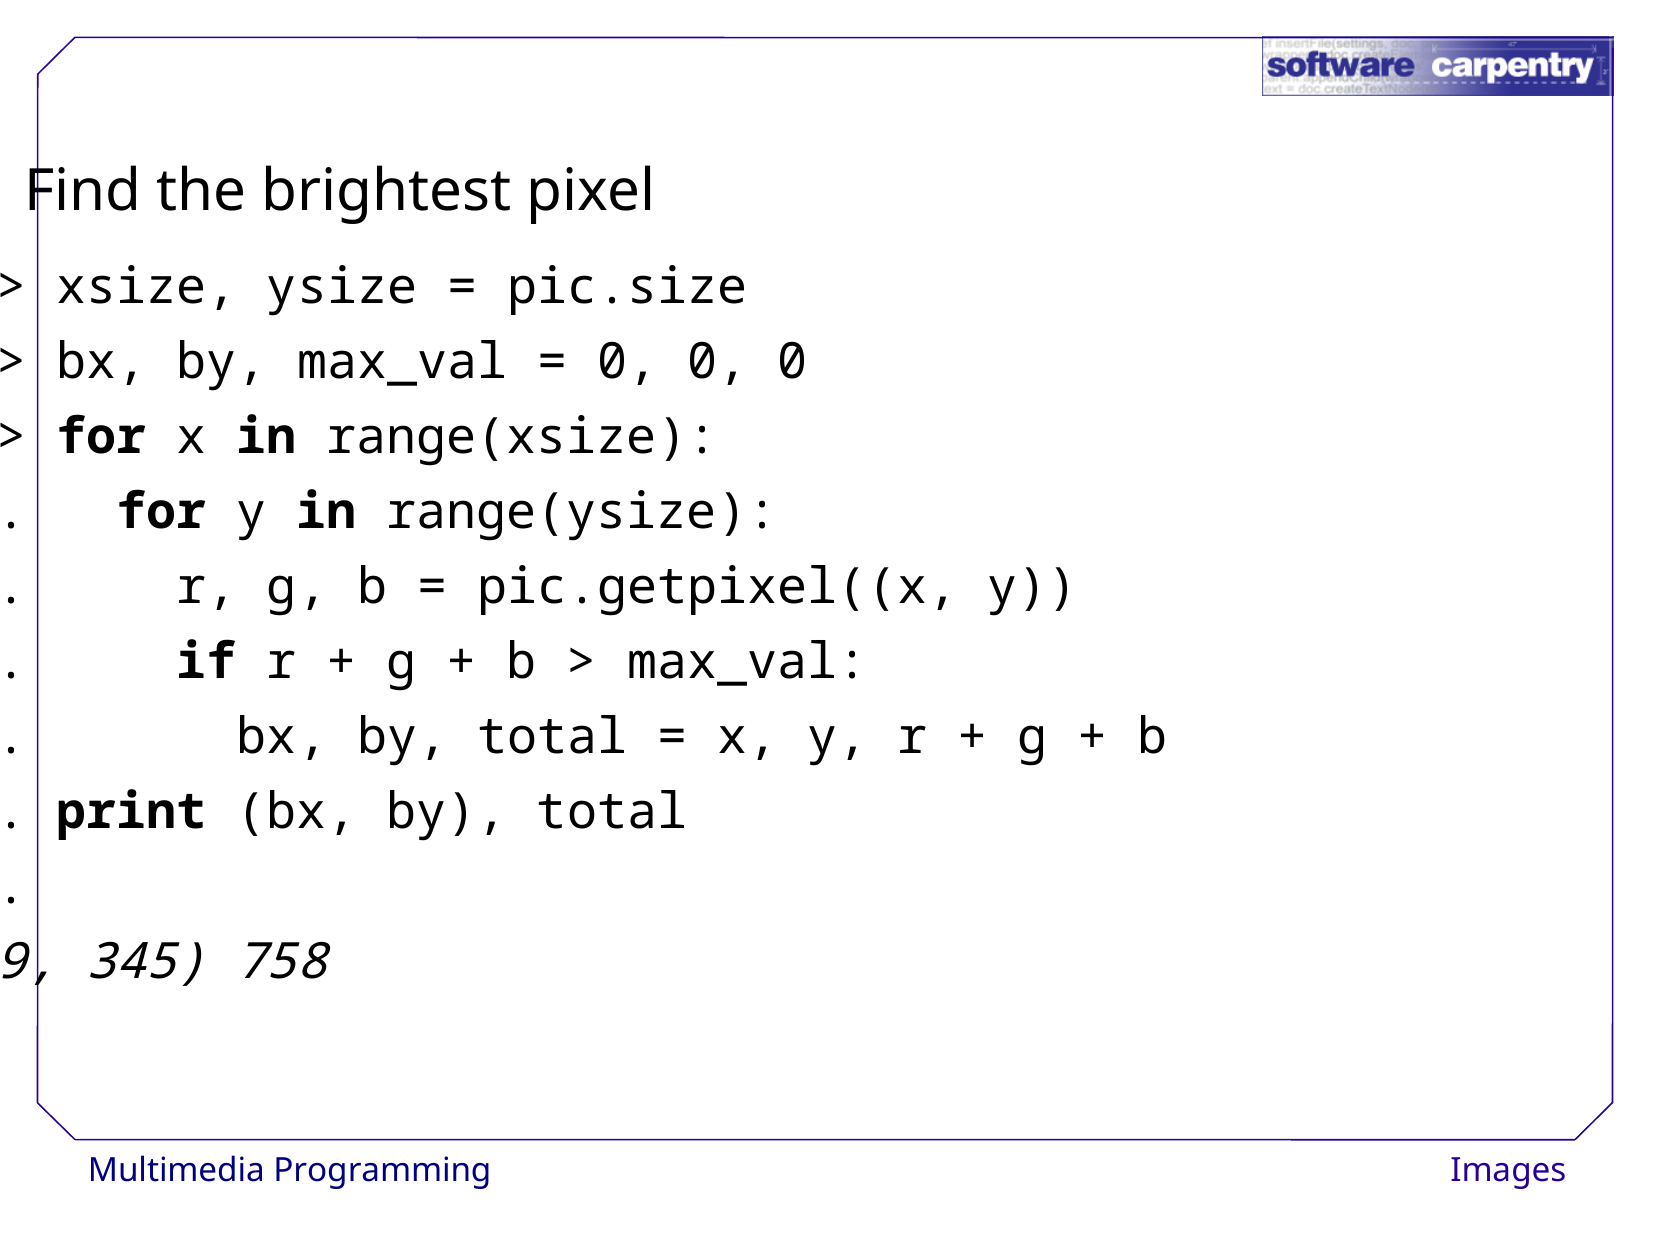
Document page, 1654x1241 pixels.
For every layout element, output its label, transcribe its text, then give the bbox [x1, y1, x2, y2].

picture [1262, 36, 1614, 96]
text_box >>> xsize, ysize = pic.size >>> bx, by, max_val = 0, 0, 0 >>> for x in range(xsize): ... for y in range(ysize): ... r, g, b = pic.getpixel((x, y)) ... if r + g + b > max_val: ... bx, by, total = x, y, r + g + b ... print (bx, by), total ... (59, 345) 758 [0, 230, 1332, 997]
text_box Find the brightest pixel [9, 109, 821, 230]
